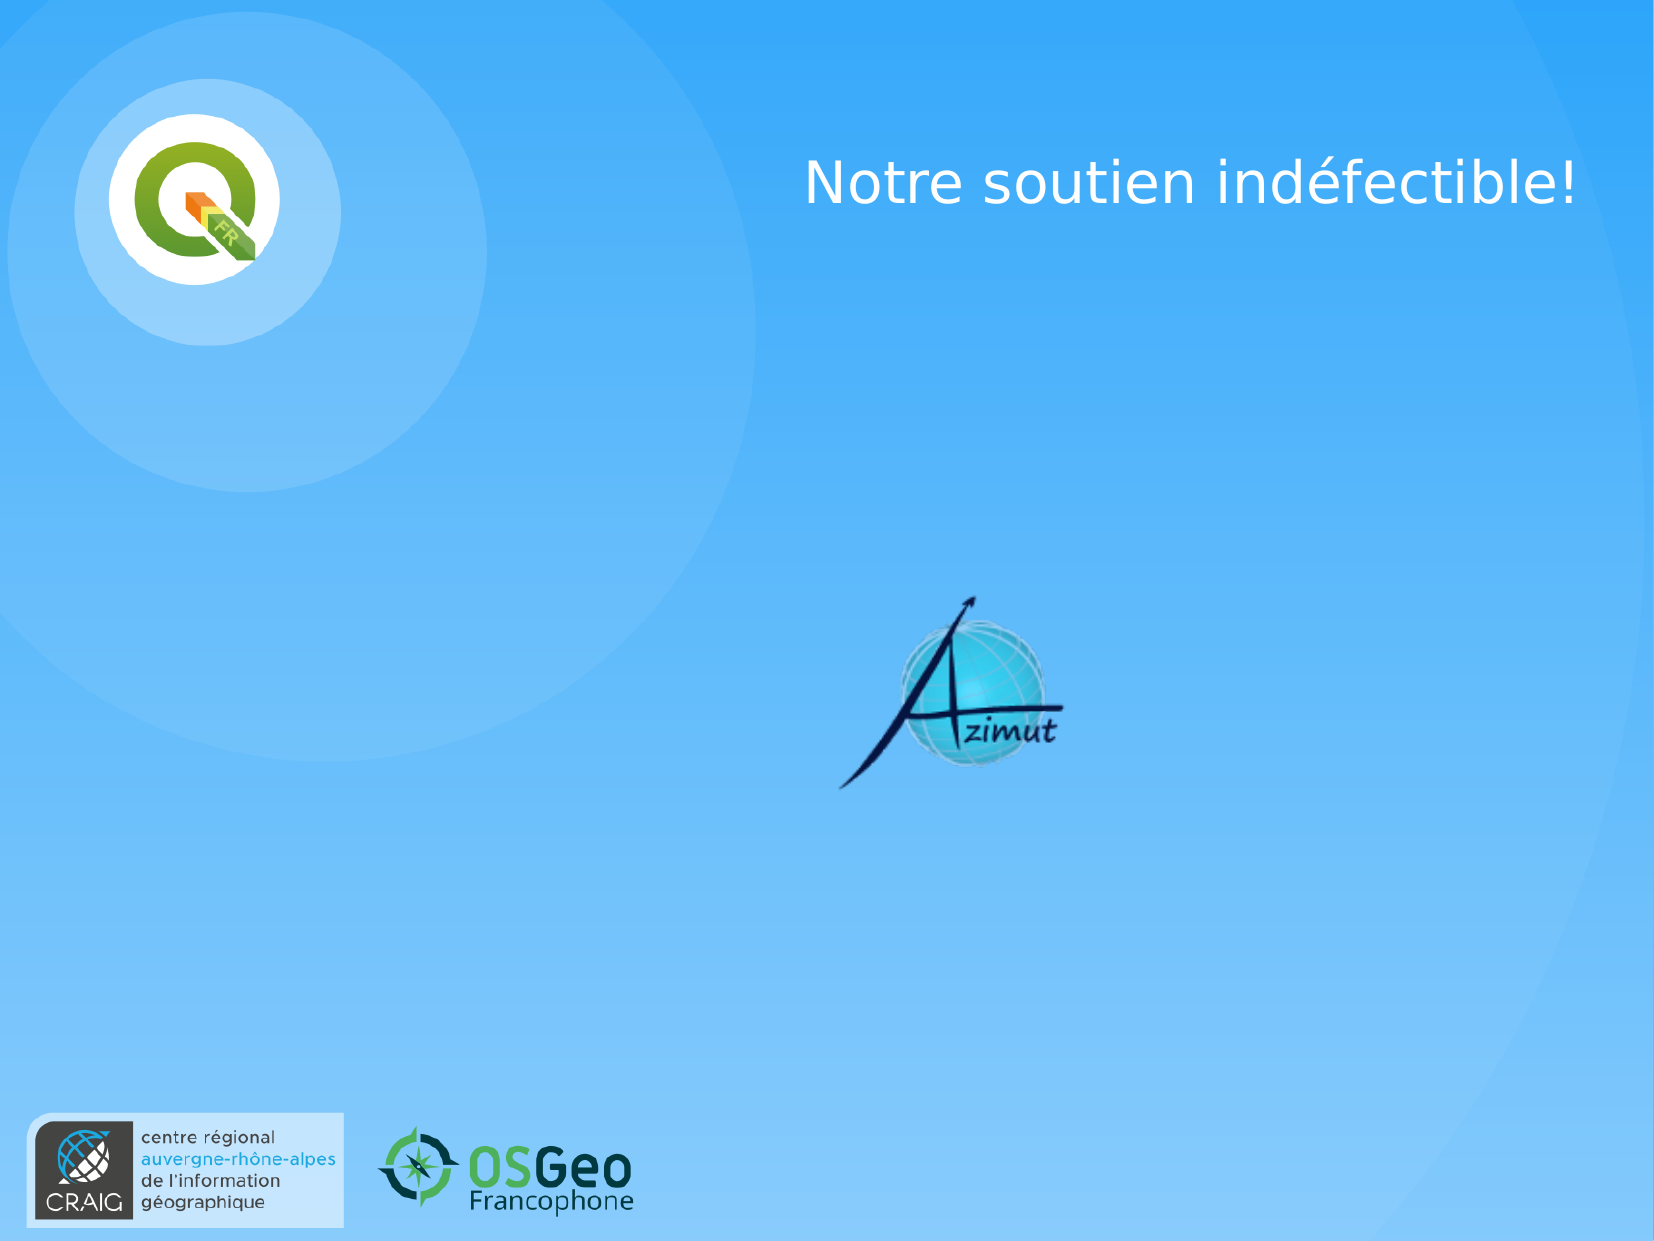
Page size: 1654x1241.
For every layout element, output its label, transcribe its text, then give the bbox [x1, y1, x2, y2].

text_box Notre soutien indéfectible! [779, 141, 1607, 225]
picture [0, 0, 1654, 1241]
